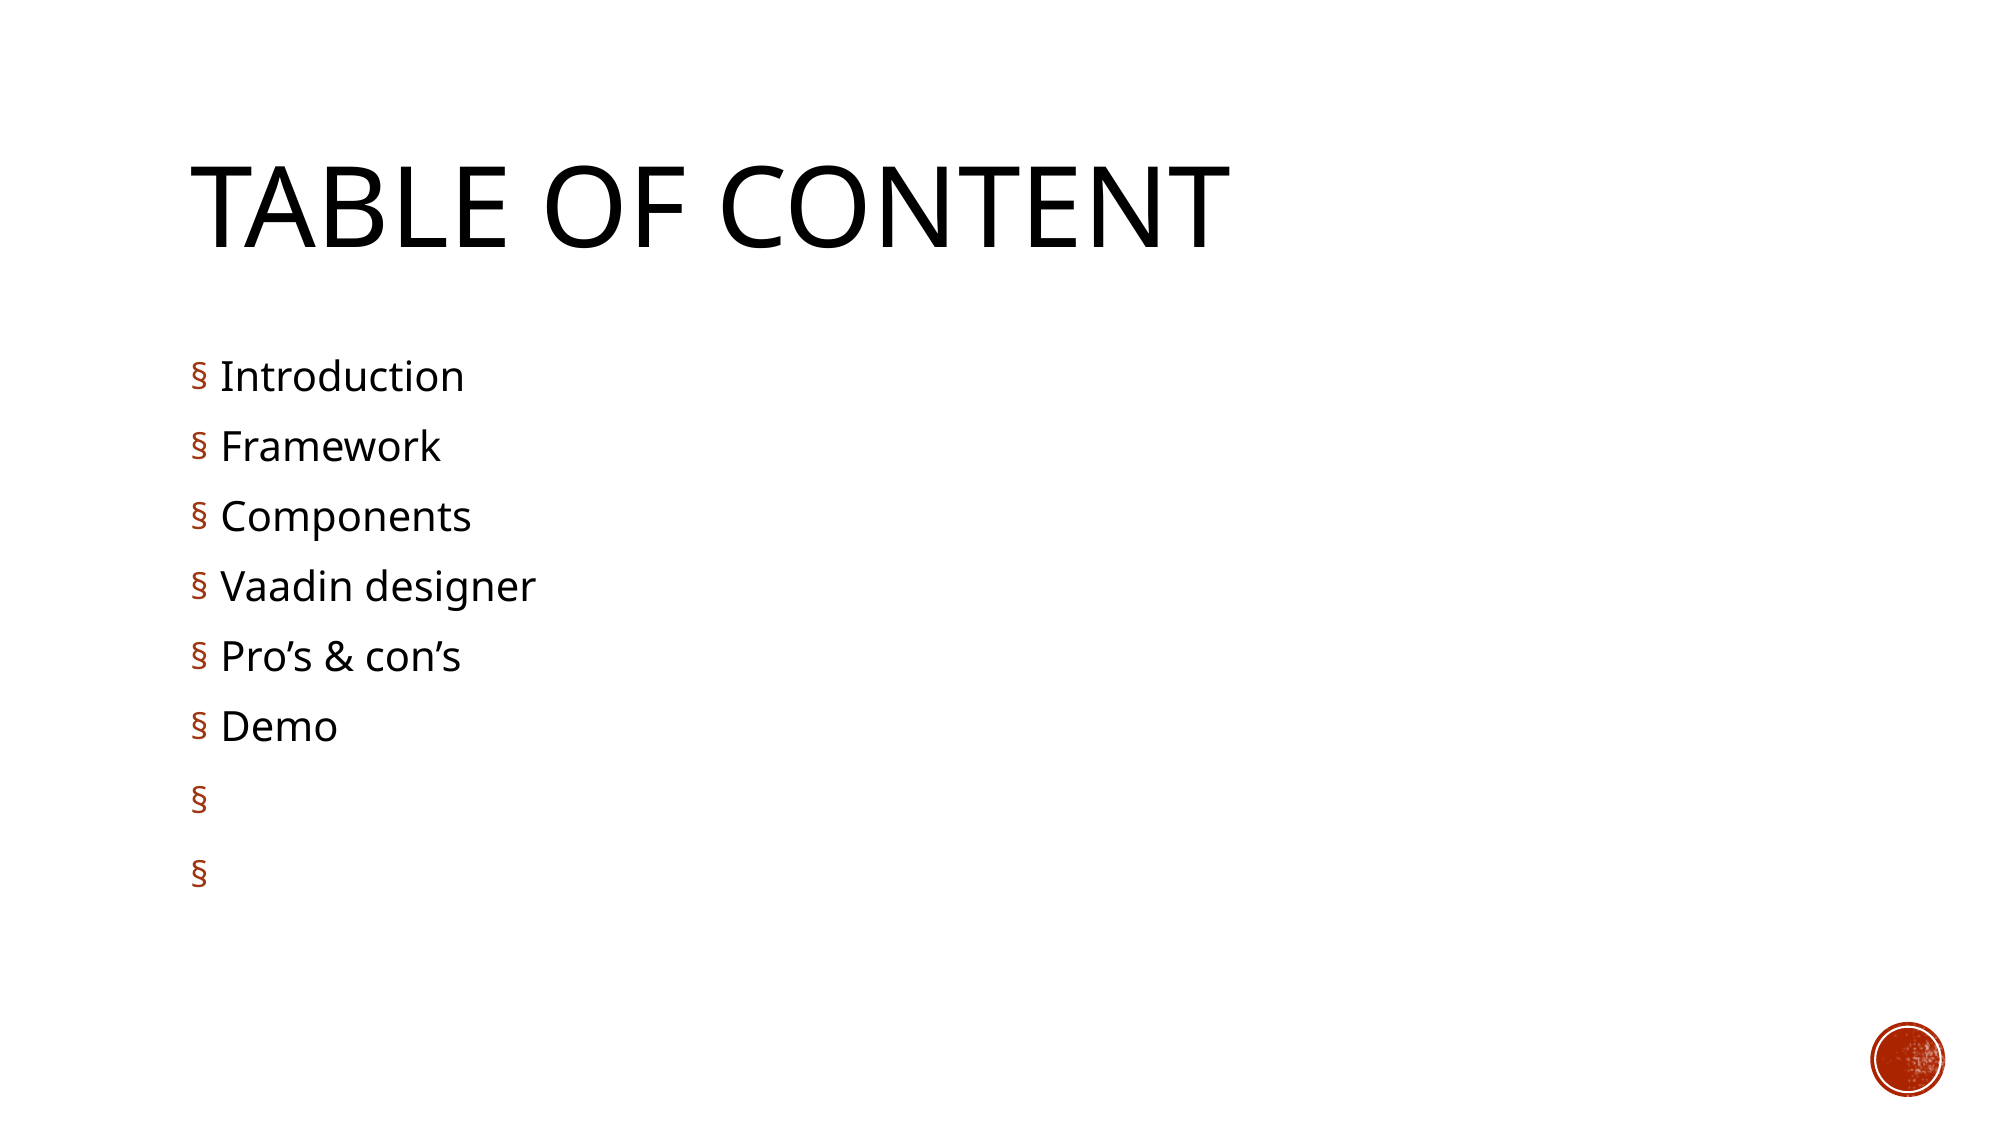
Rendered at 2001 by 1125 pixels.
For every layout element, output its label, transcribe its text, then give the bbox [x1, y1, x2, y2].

title Table of content [175, 79, 1826, 344]
list Introduction Framework Components Vaadin designer Pro’s & con’s Demo [175, 348, 1826, 1013]
